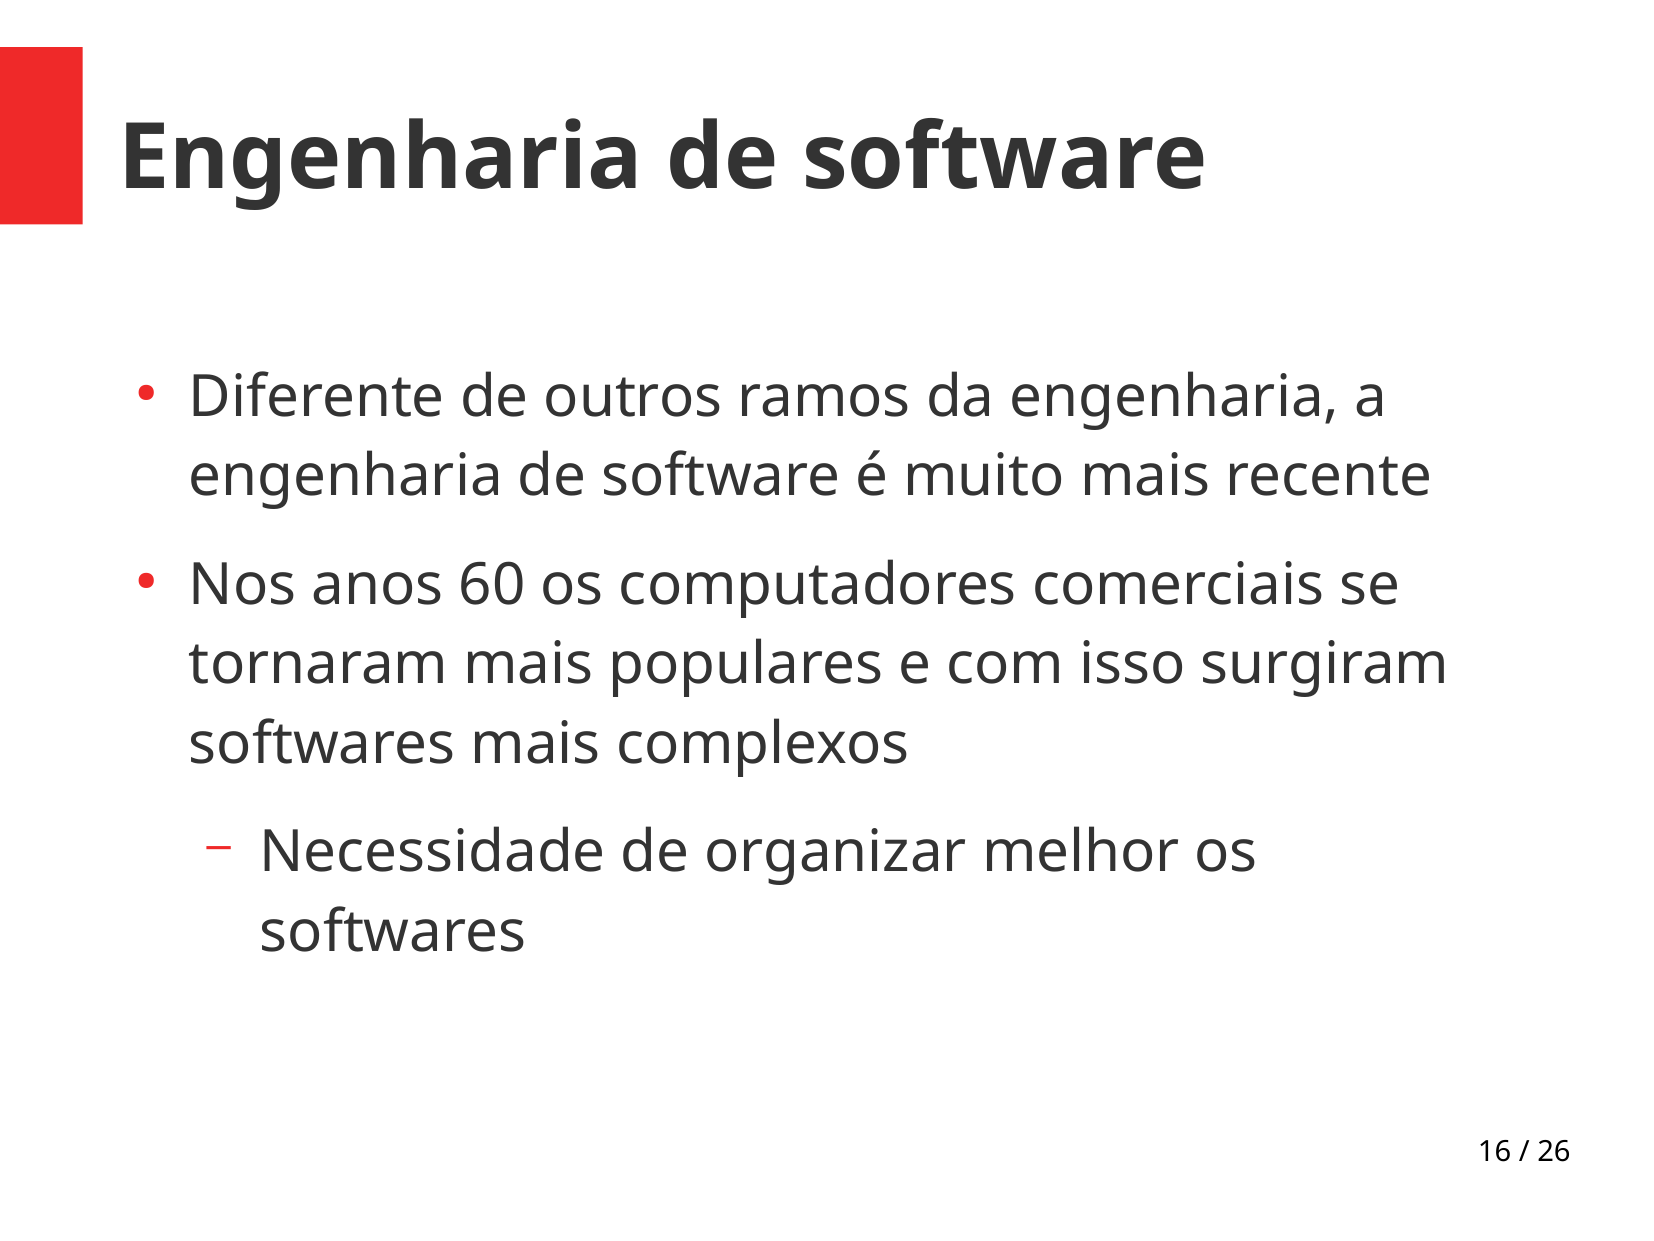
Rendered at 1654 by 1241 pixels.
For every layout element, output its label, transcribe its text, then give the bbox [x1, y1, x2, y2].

list Diferente de outros ramos da engenharia, a engenharia de software é muito mais recente Nos anos 60 os computadores comerciais se tornaram mais populares e com isso surgiram softwares mais complexos Necessidade de organizar melhor os softwares [118, 354, 1536, 1074]
title Engenharia de software [118, 49, 1571, 257]
